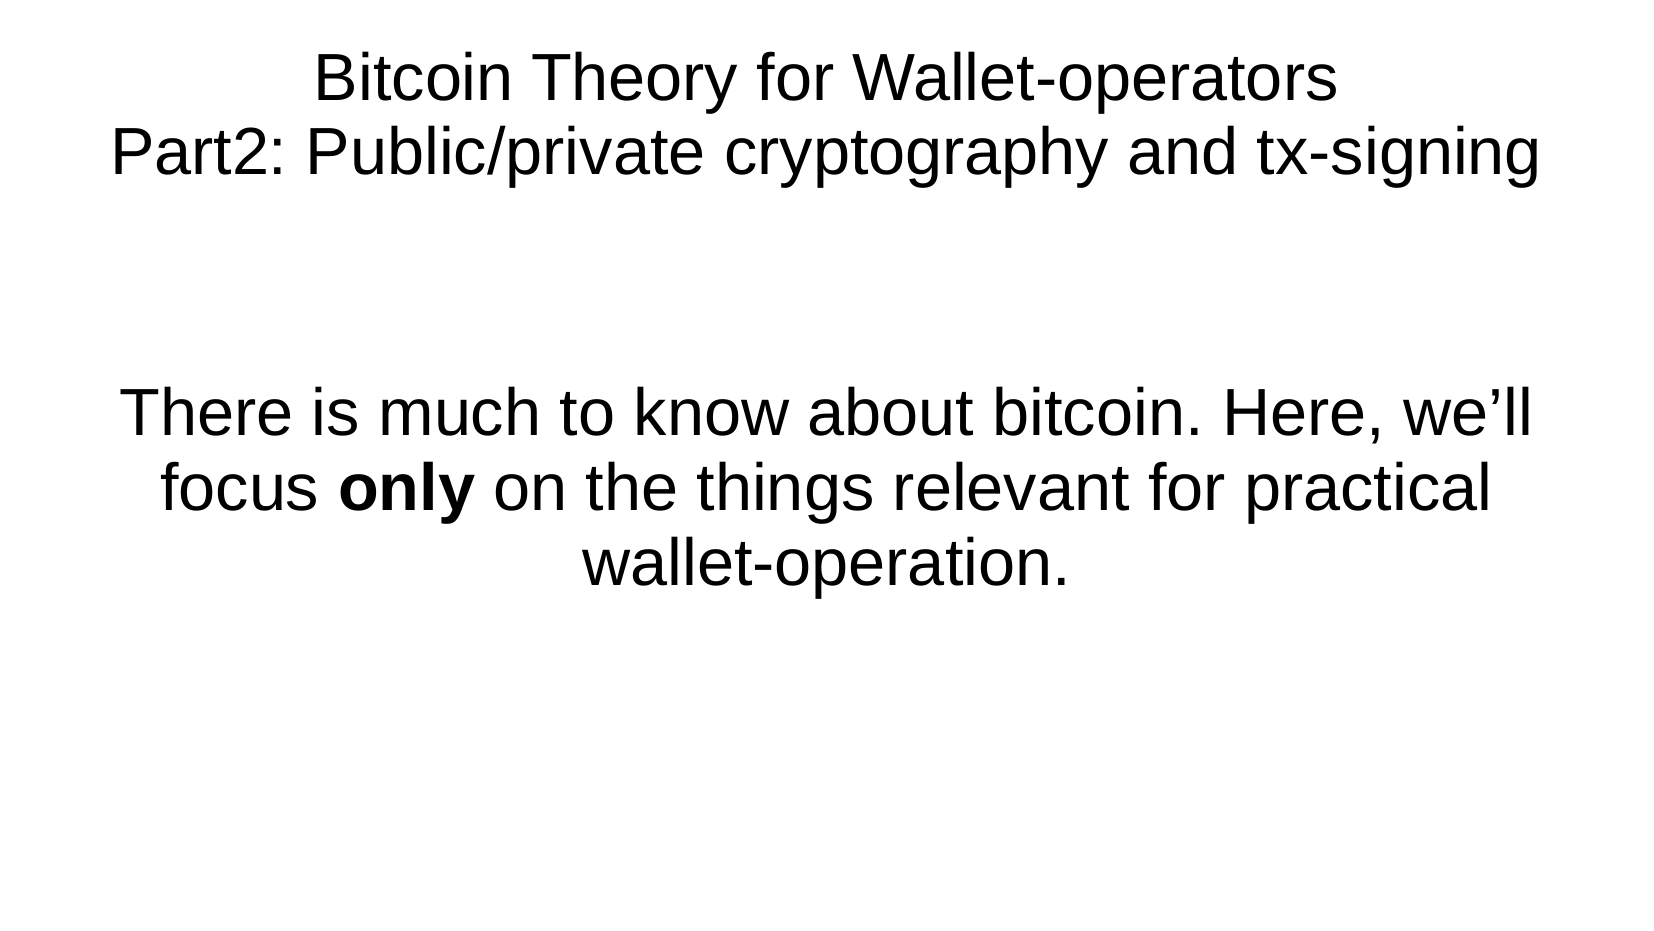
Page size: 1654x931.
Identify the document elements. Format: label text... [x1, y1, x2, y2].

title Bitcoin Theory for Wallet-operators Part2: Public/private cryptography and tx-signing [82, 12, 1571, 217]
subtitle There is much to know about bitcoin. Here, we’ll focus only on the things relevant for practical wallet-operation. [82, 217, 1571, 758]
